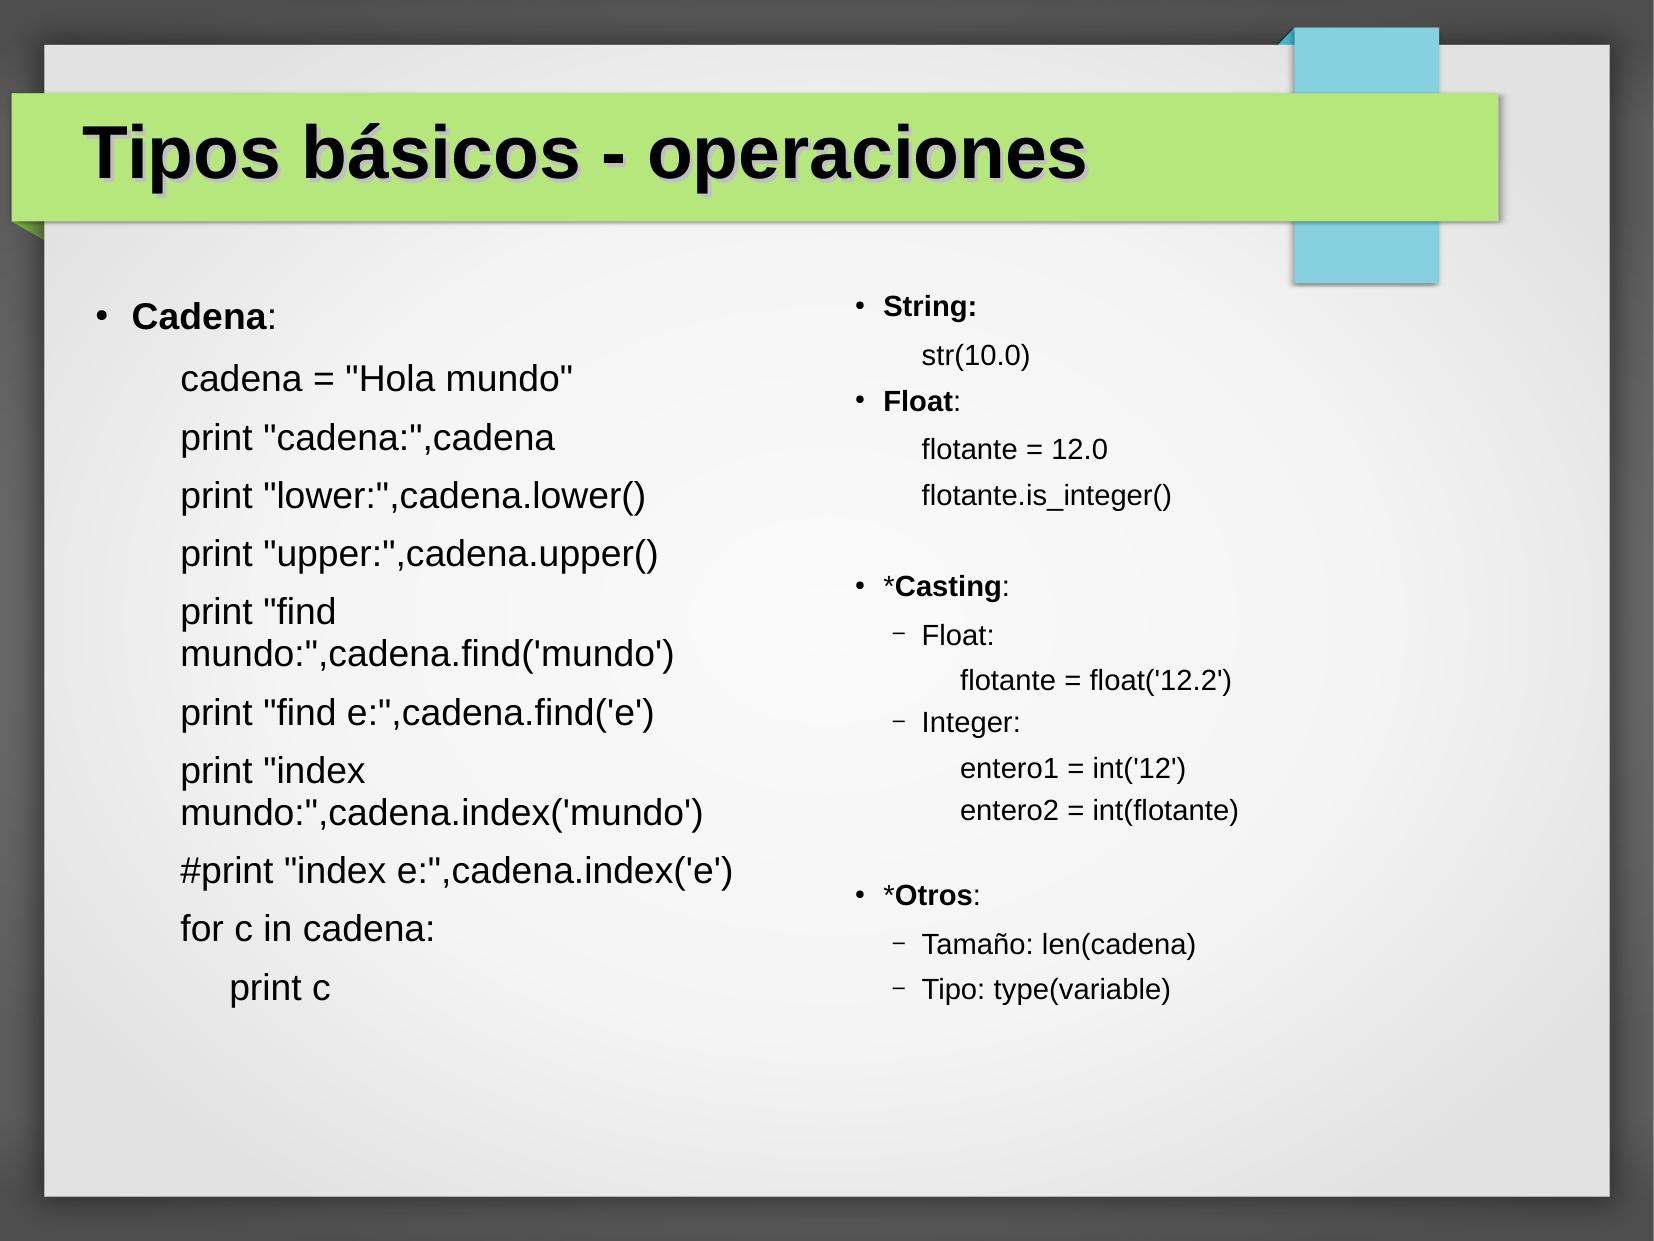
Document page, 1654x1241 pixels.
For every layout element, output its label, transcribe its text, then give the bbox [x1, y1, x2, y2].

picture [0, 0, 1654, 1241]
list Cadena: cadena = "Hola mundo" print "cadena:",cadena print "lower:",cadena.lower() print "upper:",cadena.upper() print "find mundo:",cadena.find('mundo') print "find e:",cadena.find('e') print "index mundo:",cadena.index('mundo') #print "index e:",cadena.index('e') for c in cadena: print c [82, 295, 809, 1015]
title Tipos básicos - operaciones [82, 49, 1571, 257]
list String: str(10.0) Float: flotante = 12.0 flotante.is_integer() *Casting: Float: flotante = float('12.2') Integer: entero1 = int('12') entero2 = int(flotante) *Otros: Tamaño: len(cadena) Tipo: type(variable) [845, 290, 1572, 1010]
